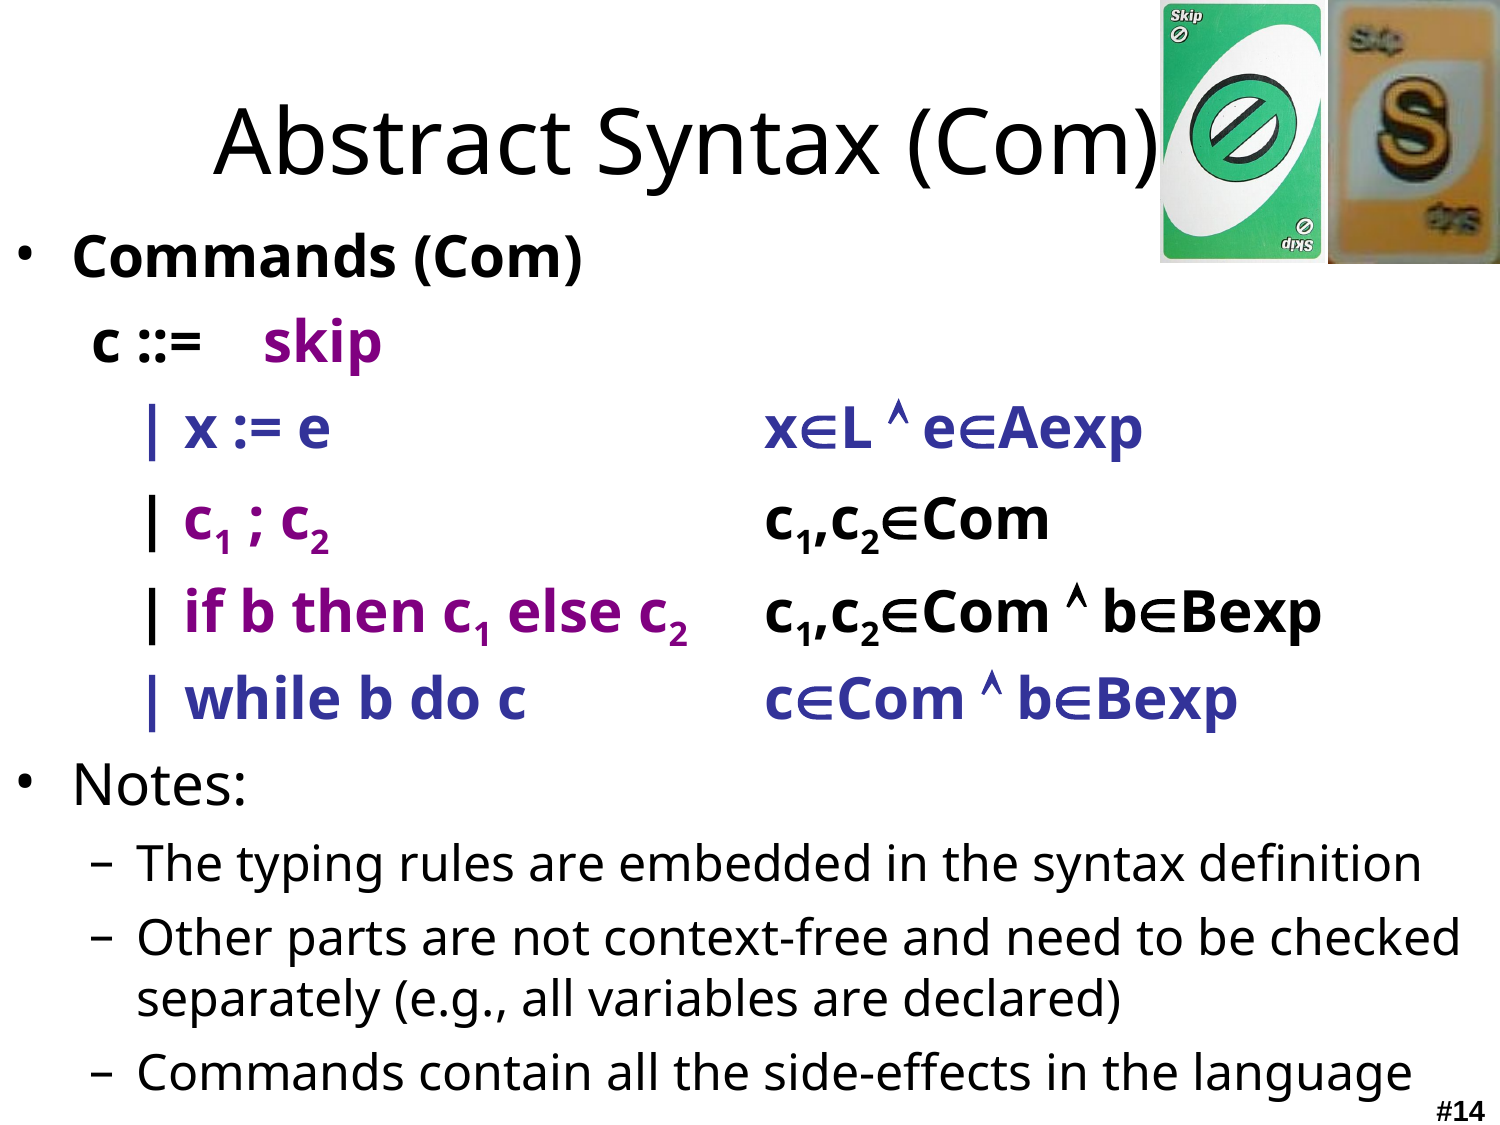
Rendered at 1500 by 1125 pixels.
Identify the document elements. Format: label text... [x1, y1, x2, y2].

title Abstract Syntax (Com) [12, 45, 1160, 212]
list Commands (Com) c ::= skip | x := e xL  eAexp | c1 ; c2 c1,c2Com | if b then c1 else c2 c1,c2Com  bBexp | while b do c cCom  bBexp Notes: The typing rules are embedded in the syntax definition Other parts are not context-free and need to be checked separately (e.g., all variables are declared) Commands contain all the side-effects in the language Missing: pointers, function calls, what else? [0, 212, 1500, 1125]
picture [1328, 0, 1500, 265]
picture [1160, 0, 1325, 263]
